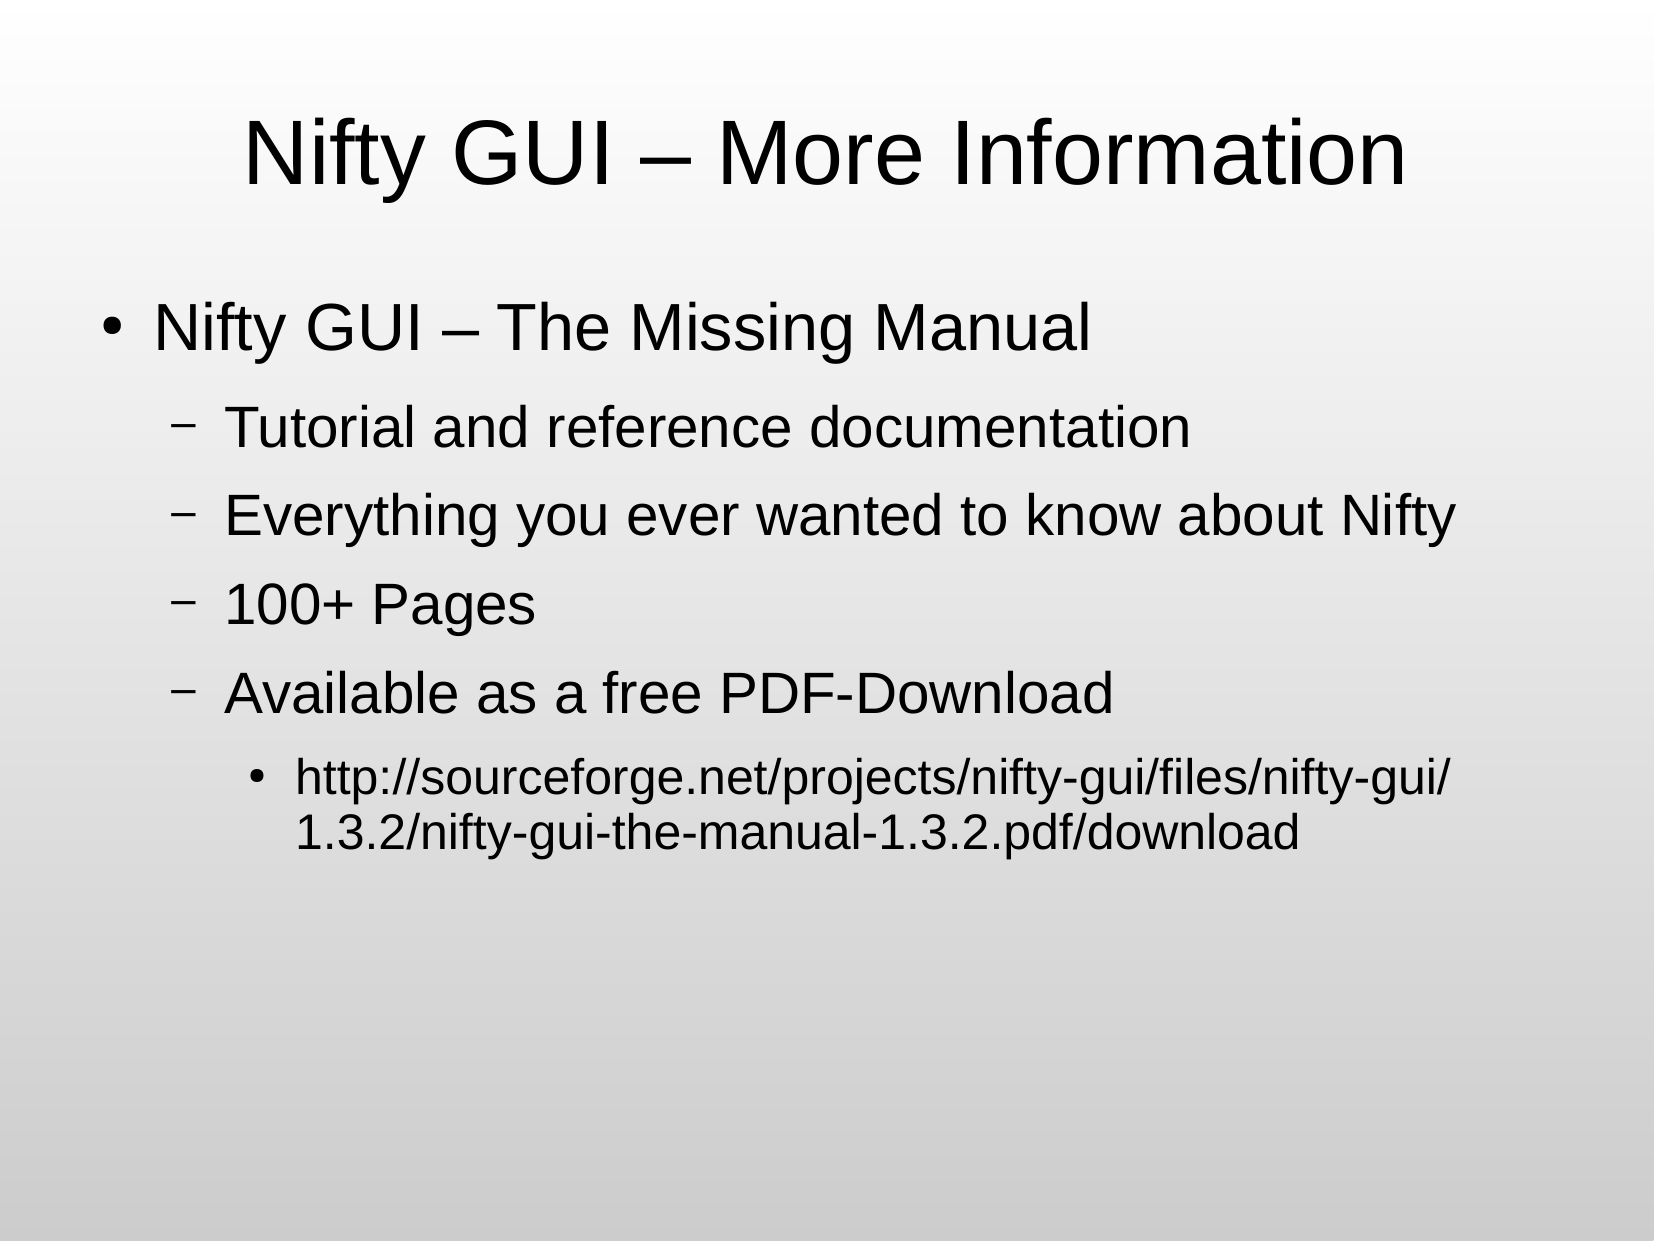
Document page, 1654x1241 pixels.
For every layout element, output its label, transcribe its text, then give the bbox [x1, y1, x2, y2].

list Nifty GUI – The Missing Manual Tutorial and reference documentation Everything you ever wanted to know about Nifty 100+ Pages Available as a free PDF-Download http://sourceforge.net/projects/nifty-gui/files/nifty-gui/1.3.2/nifty-gui-the-manual-1.3.2.pdf/download [82, 290, 1571, 1109]
title Nifty GUI – More Information [82, 49, 1571, 257]
